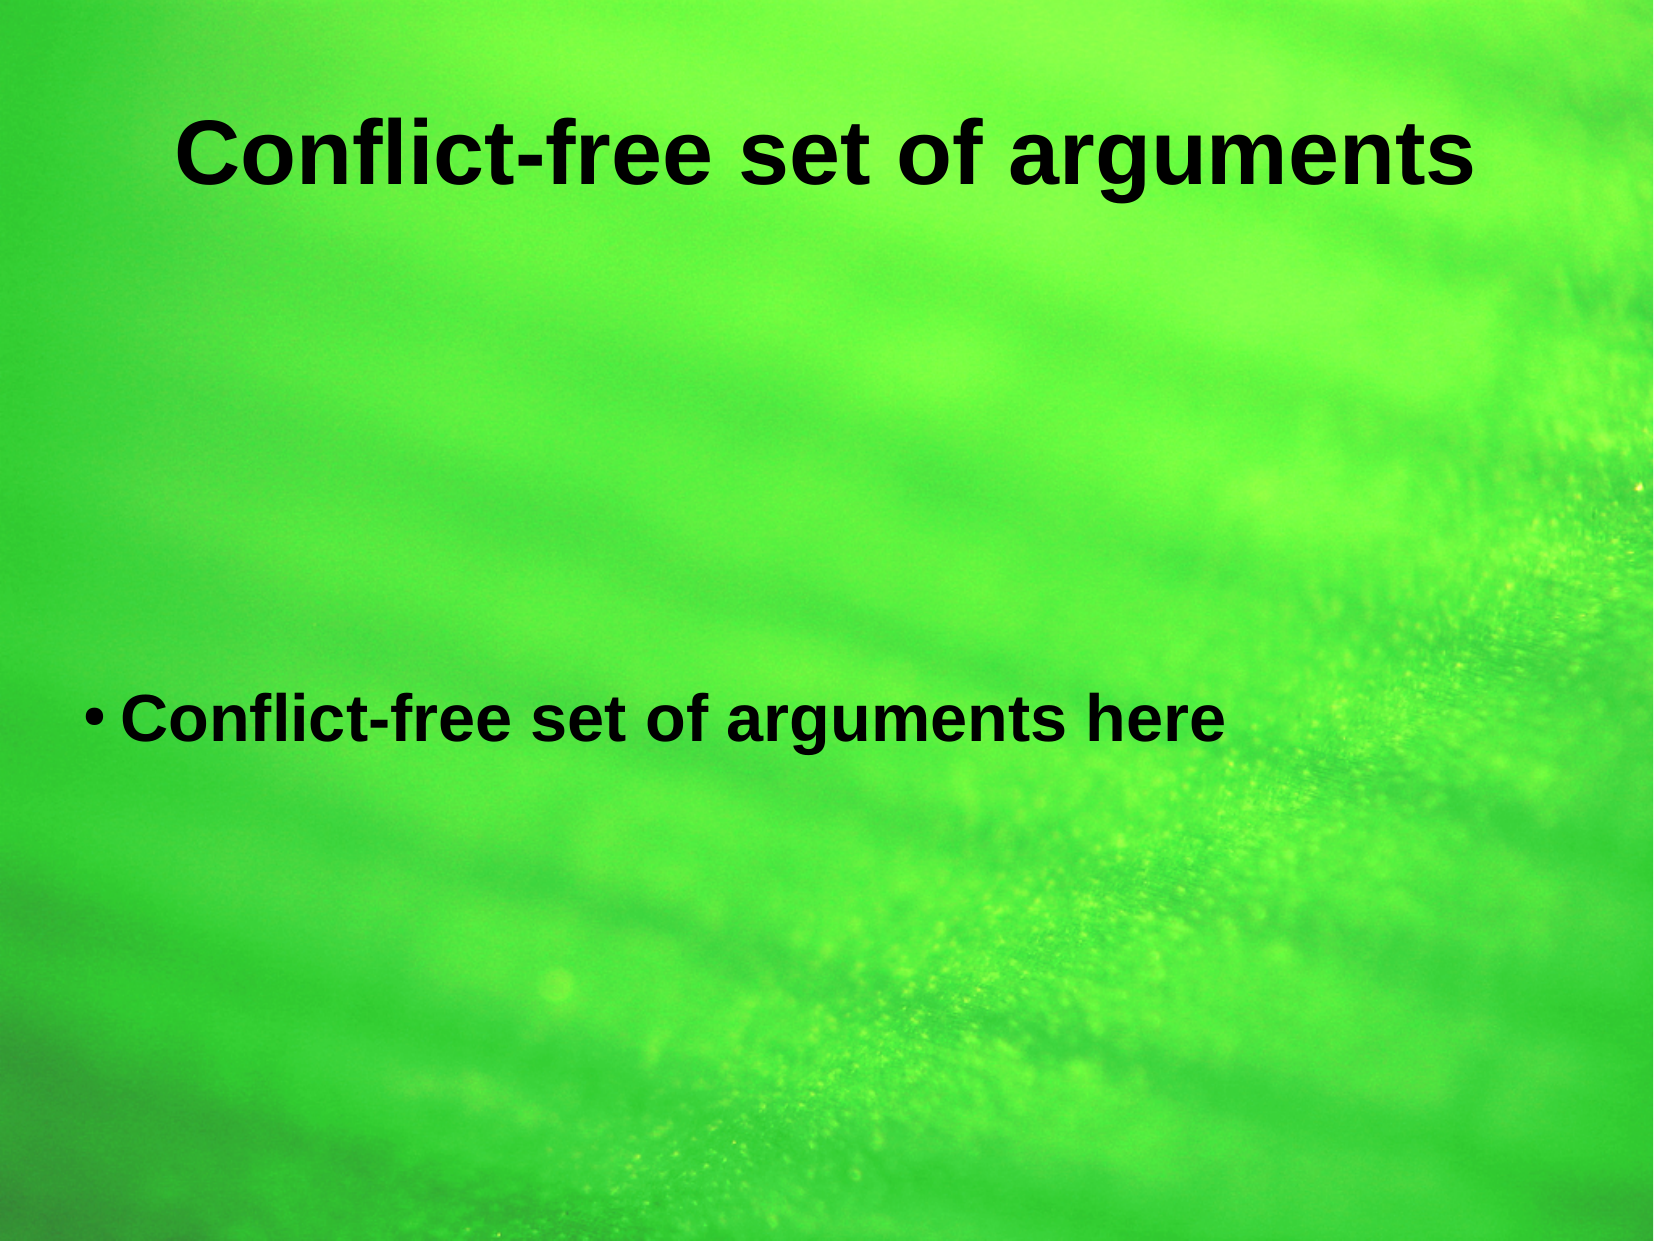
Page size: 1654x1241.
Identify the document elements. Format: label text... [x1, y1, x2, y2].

picture [0, 0, 1654, 1241]
subtitle Conflict-free set of arguments here [82, 290, 1651, 1109]
title Conflict-free set of arguments [82, 49, 1571, 257]
